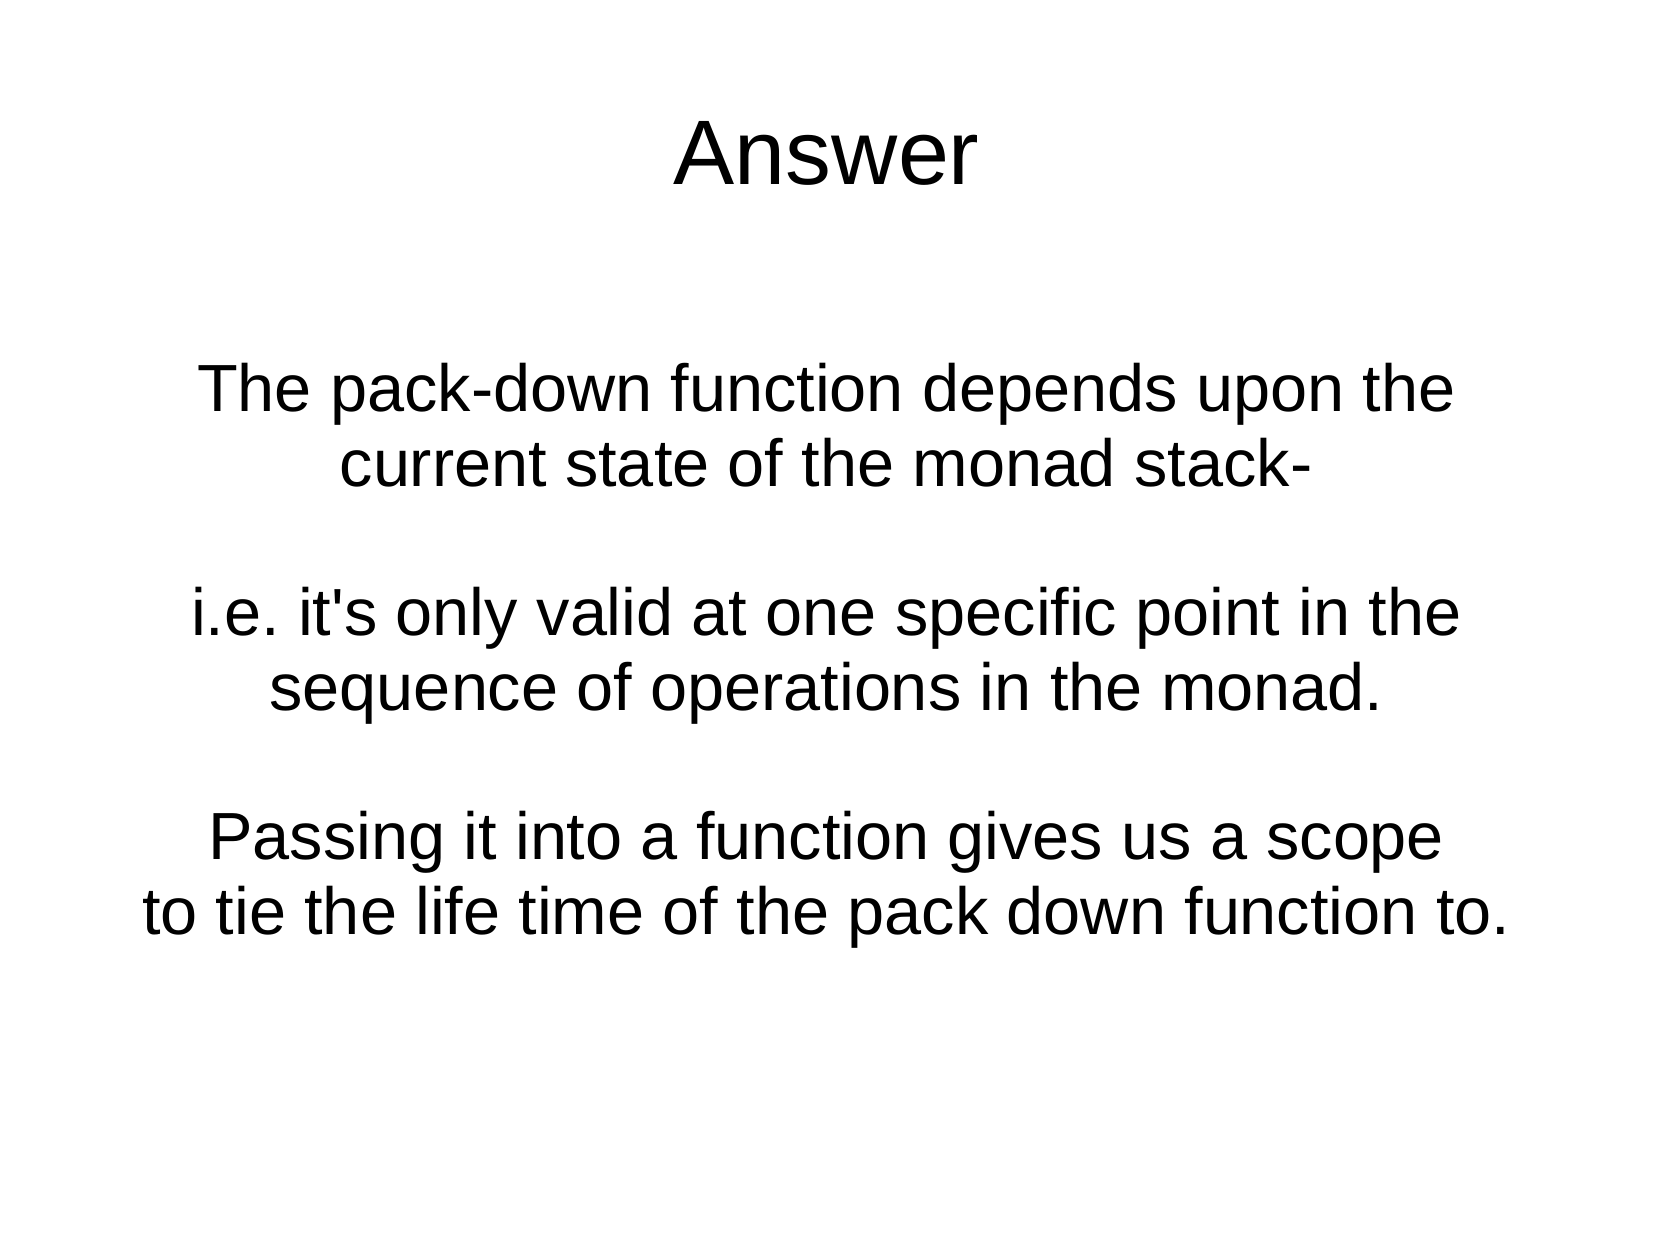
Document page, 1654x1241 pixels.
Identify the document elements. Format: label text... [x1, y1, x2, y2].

subtitle The pack-down function depends upon the current state of the monad stack- i.e. it's only valid at one specific point in the sequence of operations in the monad. Passing it into a function gives us a scope to tie the life time of the pack down function to. [82, 290, 1571, 1010]
title Answer [82, 49, 1571, 257]
